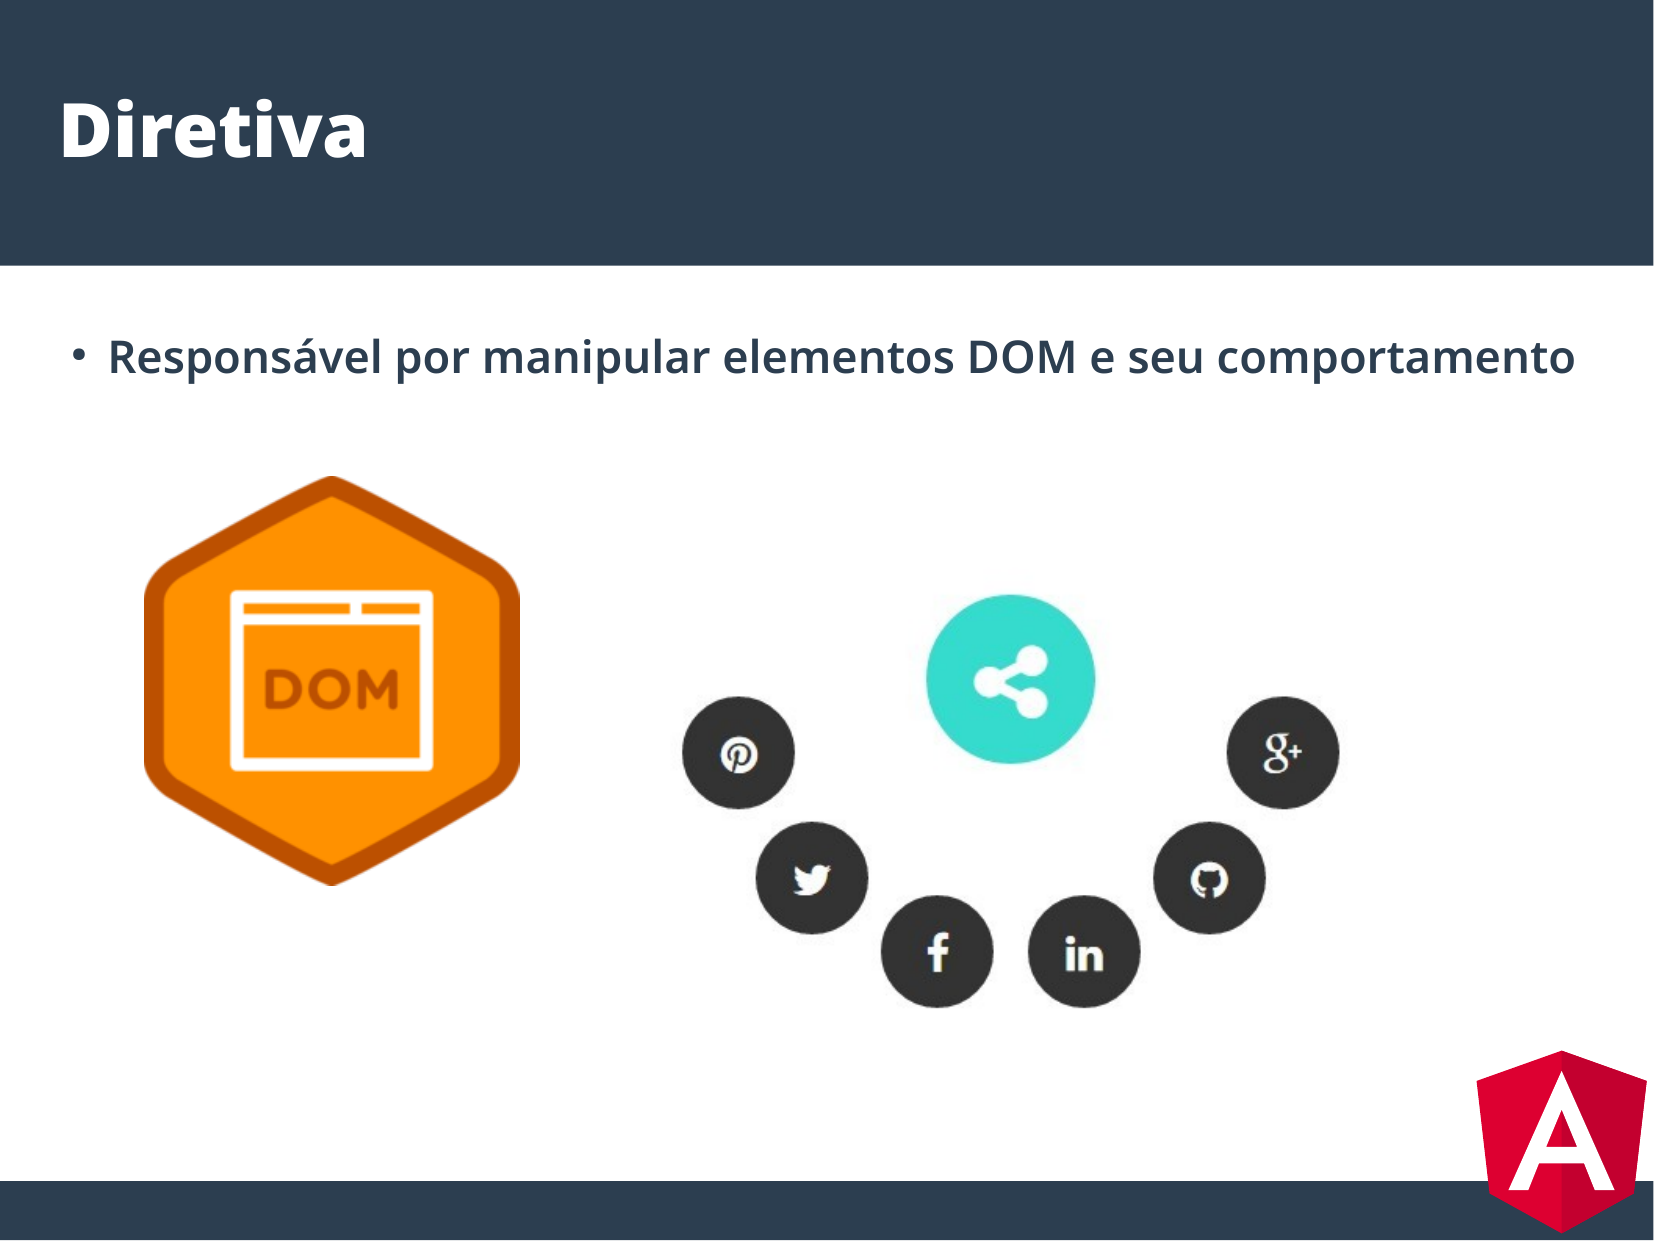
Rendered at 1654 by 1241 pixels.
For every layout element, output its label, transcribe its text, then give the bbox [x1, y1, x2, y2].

picture [144, 476, 520, 886]
picture [1446, 1022, 1654, 1241]
title Diretiva [59, 49, 1595, 207]
picture [659, 545, 1371, 1063]
list Responsável por manipular elementos DOM e seu comportamento [59, 324, 1595, 449]
